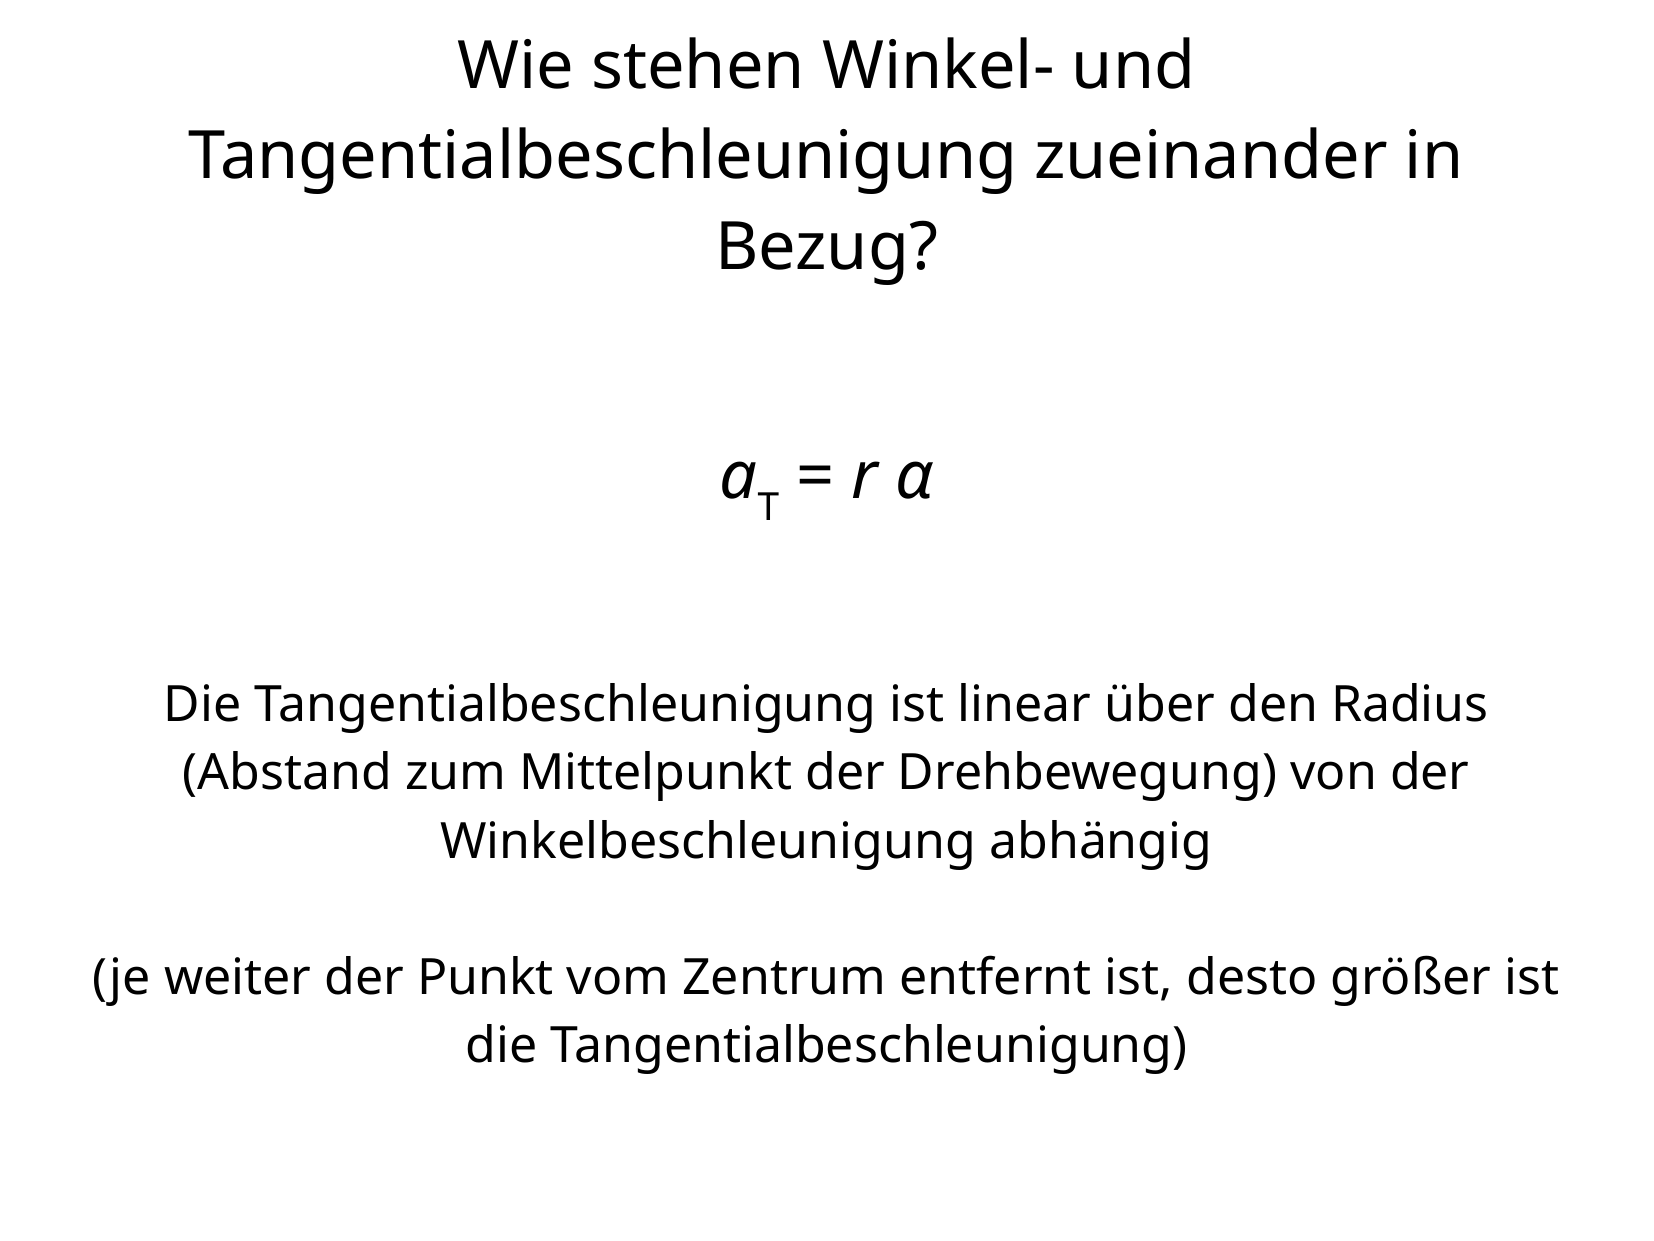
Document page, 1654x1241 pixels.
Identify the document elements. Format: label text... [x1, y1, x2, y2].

title Wie stehen Winkel- und Tangentialbeschleunigung zueinander in Bezug? [82, 49, 1571, 233]
subtitle aT = r α Die Tangentialbeschleunigung ist linear über den Radius (Abstand zum Mittelpunkt der Drehbewegung) von der Winkelbeschleunigung abhängig (je weiter der Punkt vom Zentrum entfernt ist, desto größer ist die Tangentialbeschleunigung) [82, 233, 1571, 1067]
